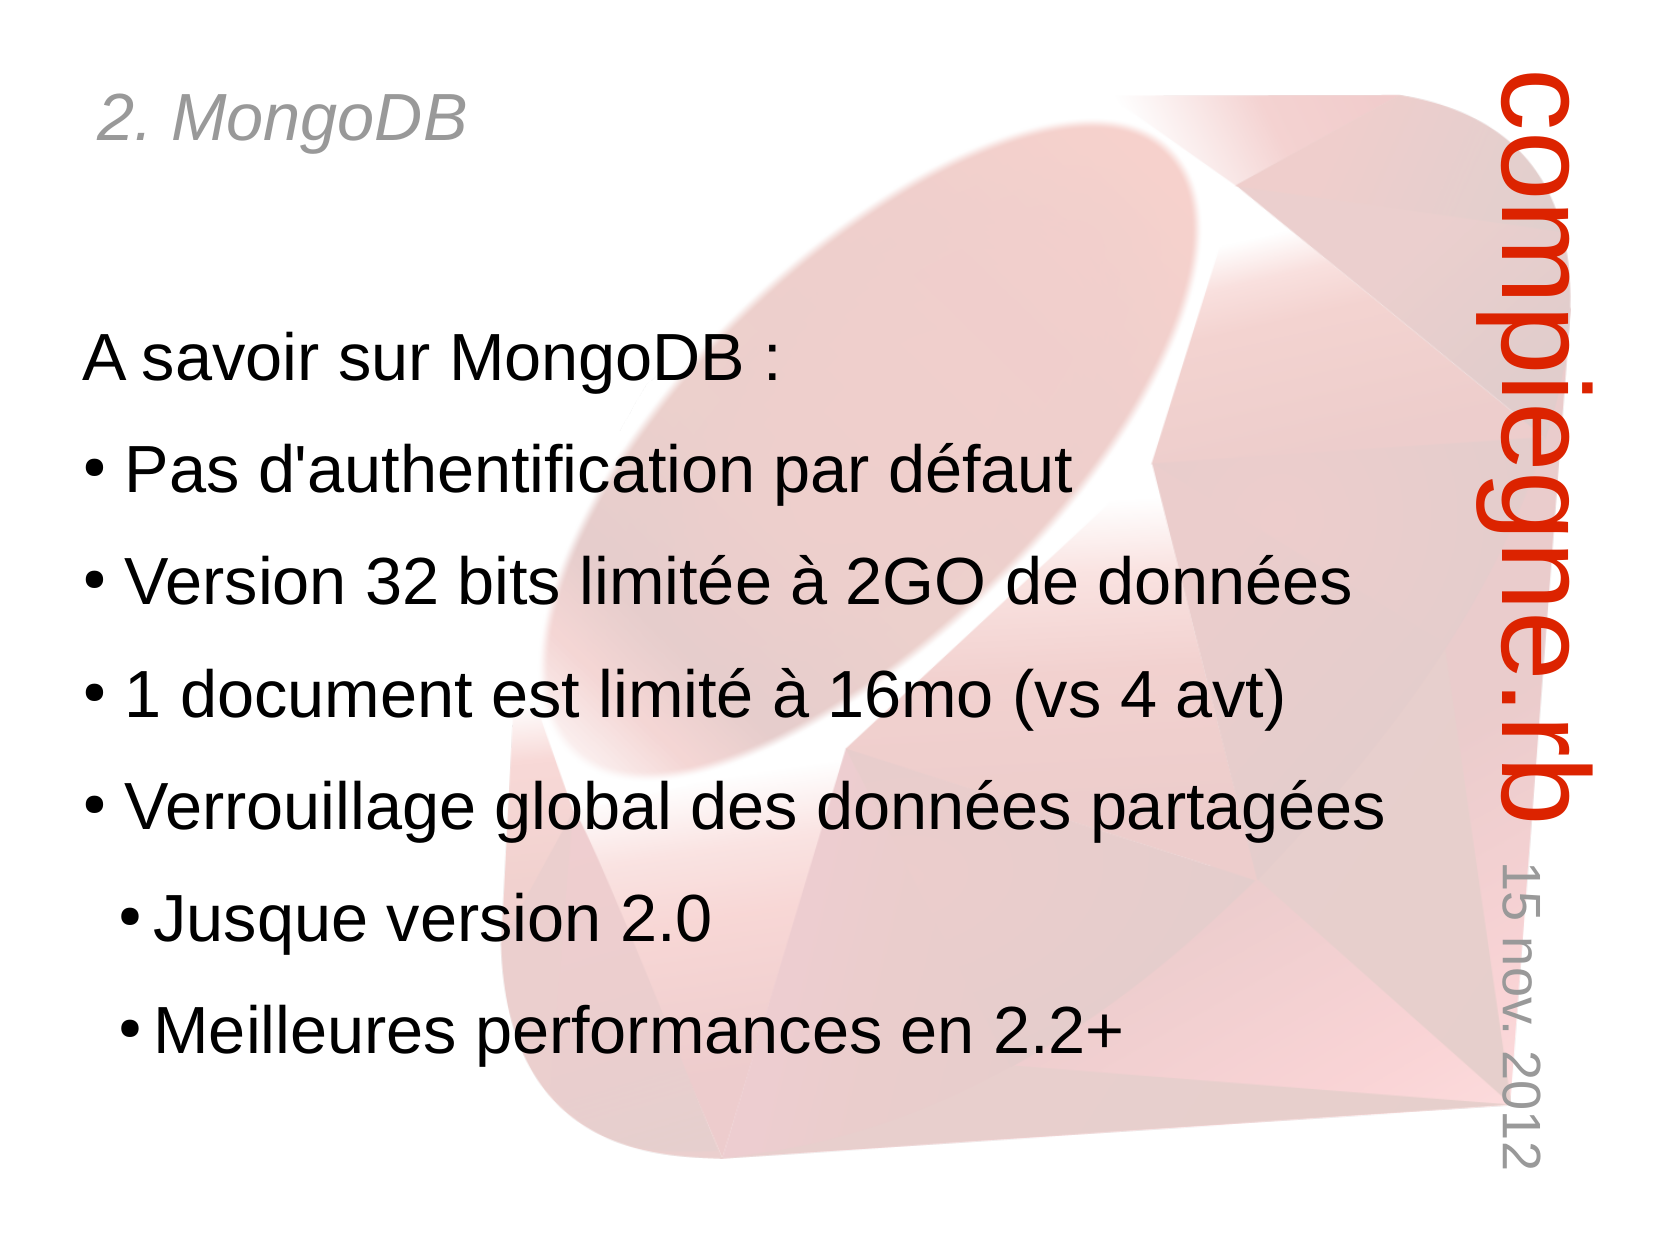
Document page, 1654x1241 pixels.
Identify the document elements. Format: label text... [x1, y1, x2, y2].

picture [484, 70, 1442, 188]
title compiegne.rb 15 nov. 2012 [1442, 23, 1650, 1217]
text_box 2. MongoDB [82, 73, 1090, 166]
subtitle A savoir sur MongoDB : Pas d'authentification par défaut Version 32 bits limitée à 2GO de données 1 document est limité à 16mo (vs 4 avt) Verrouillage global des données partagées Jusque version 2.0 Meilleures performances en 2.2+ [82, 188, 1477, 1162]
